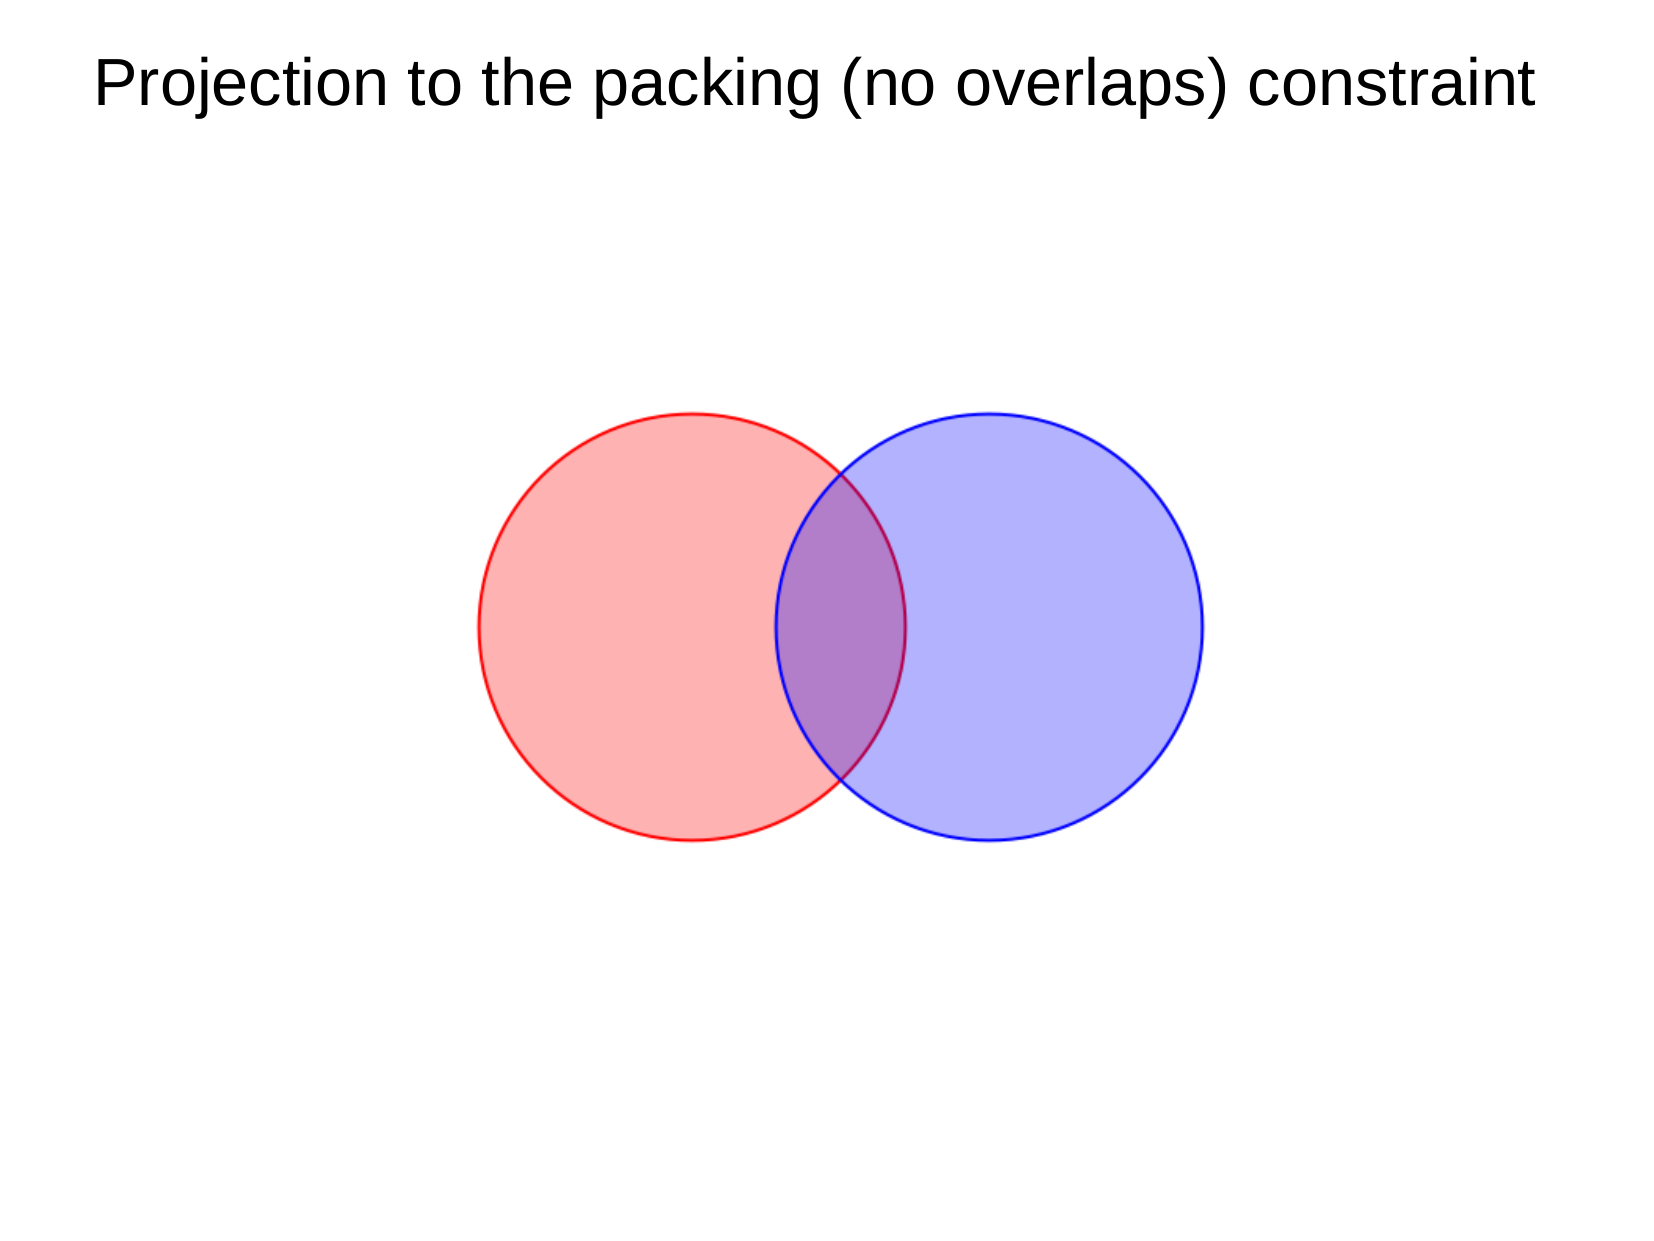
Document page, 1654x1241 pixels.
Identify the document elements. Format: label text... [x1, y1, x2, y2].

text_box Projection to the packing (no overlaps) constraint [78, 37, 1617, 128]
picture [372, 393, 1310, 862]
